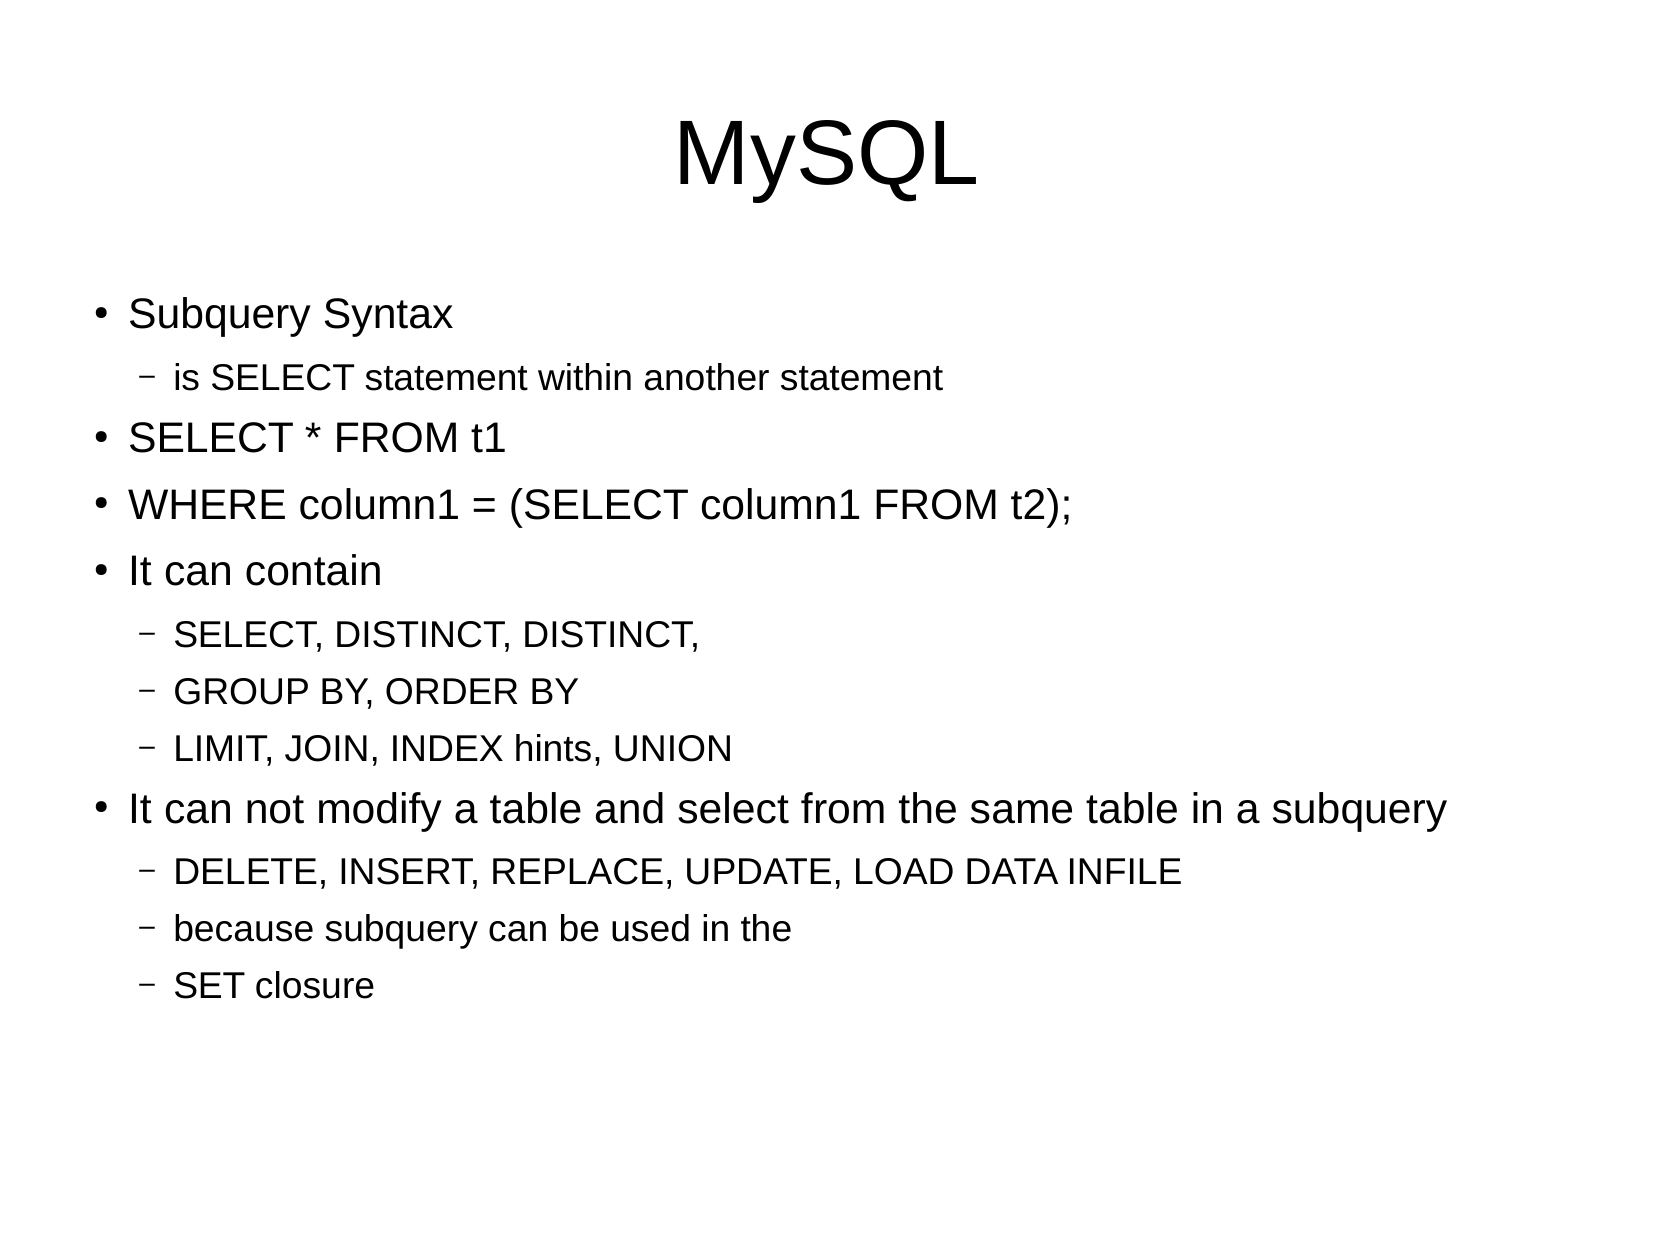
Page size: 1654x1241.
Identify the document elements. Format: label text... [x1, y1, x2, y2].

list Subquery Syntax is SELECT statement within another statement SELECT * FROM t1 WHERE column1 = (SELECT column1 FROM t2); It can contain SELECT, DISTINCT, DISTINCT, GROUP BY, ORDER BY LIMIT, JOIN, INDEX hints, UNION It can not modify a table and select from the same table in a subquery DELETE, INSERT, REPLACE, UPDATE, LOAD DATA INFILE because subquery can be used in the SET closure [82, 290, 1571, 1010]
title MySQL [82, 49, 1571, 257]
